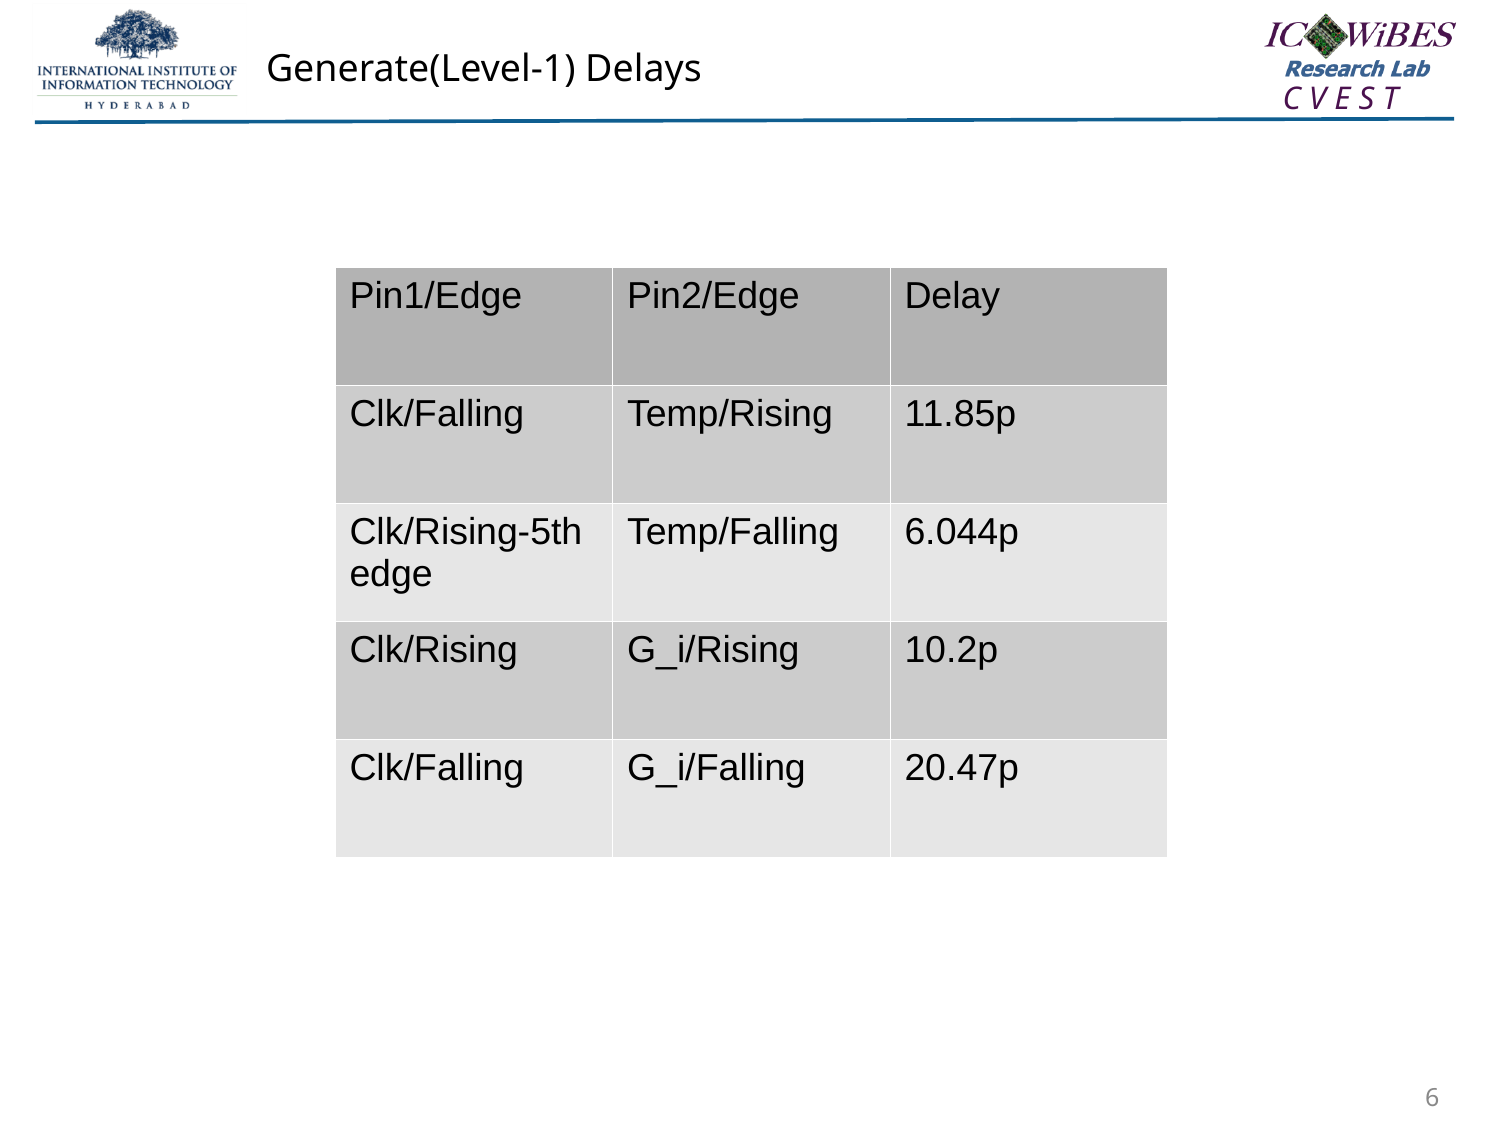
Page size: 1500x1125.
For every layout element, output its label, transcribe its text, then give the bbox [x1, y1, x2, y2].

title Generate(Level-1) Delays [251, 23, 1195, 110]
picture [31, 2, 247, 115]
table_cell G_i/Falling [613, 740, 890, 857]
table_cell Clk/Falling [336, 740, 612, 857]
table_cell Clk/Rising [336, 622, 612, 739]
table_cell G_i/Rising [613, 622, 890, 739]
table_cell Clk/Falling [336, 386, 612, 503]
slide_number <number> [1329, 1074, 1455, 1123]
table_header Pin2/Edge [613, 268, 890, 385]
table_cell 6.044p [891, 504, 1167, 621]
picture [1261, 12, 1458, 82]
table_header Delay [891, 268, 1167, 385]
table_cell Temp/Rising [613, 386, 890, 503]
table_cell Clk/Rising-5th edge [336, 504, 612, 621]
table_cell Temp/Falling [613, 504, 890, 621]
table_cell 10.2p [891, 622, 1167, 739]
table_cell 11.85p [891, 386, 1167, 503]
table_header Pin1/Edge [336, 268, 612, 385]
table_cell 20.47p [891, 740, 1167, 857]
